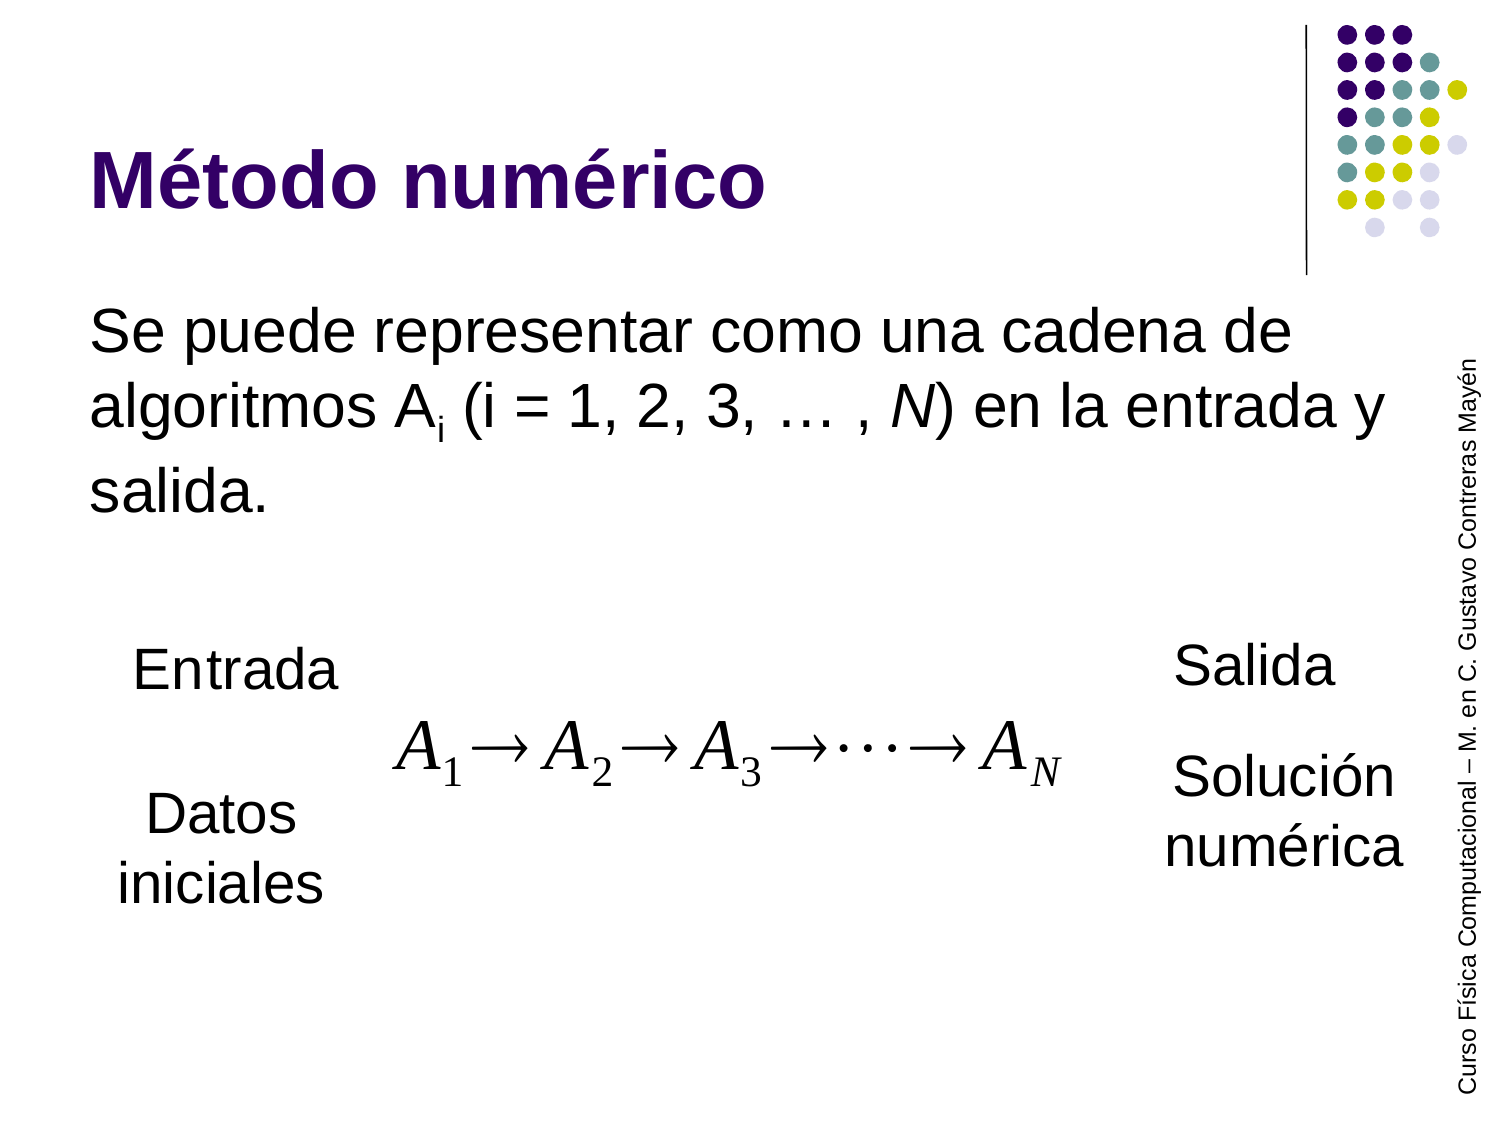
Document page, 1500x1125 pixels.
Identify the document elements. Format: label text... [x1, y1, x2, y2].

text_box Salida [1122, 620, 1388, 705]
chart [383, 705, 1066, 798]
text_box Solución numérica [1122, 731, 1447, 886]
text_box Se puede representar como una cadena de algoritmos Ai (i = 1, 2, 3, … , N) en la entrada y salida. [75, 282, 1426, 1006]
text_box Método numérico [74, 20, 1313, 233]
text_box En trada [118, 623, 384, 709]
text_box Datos iniciales [59, 767, 384, 923]
